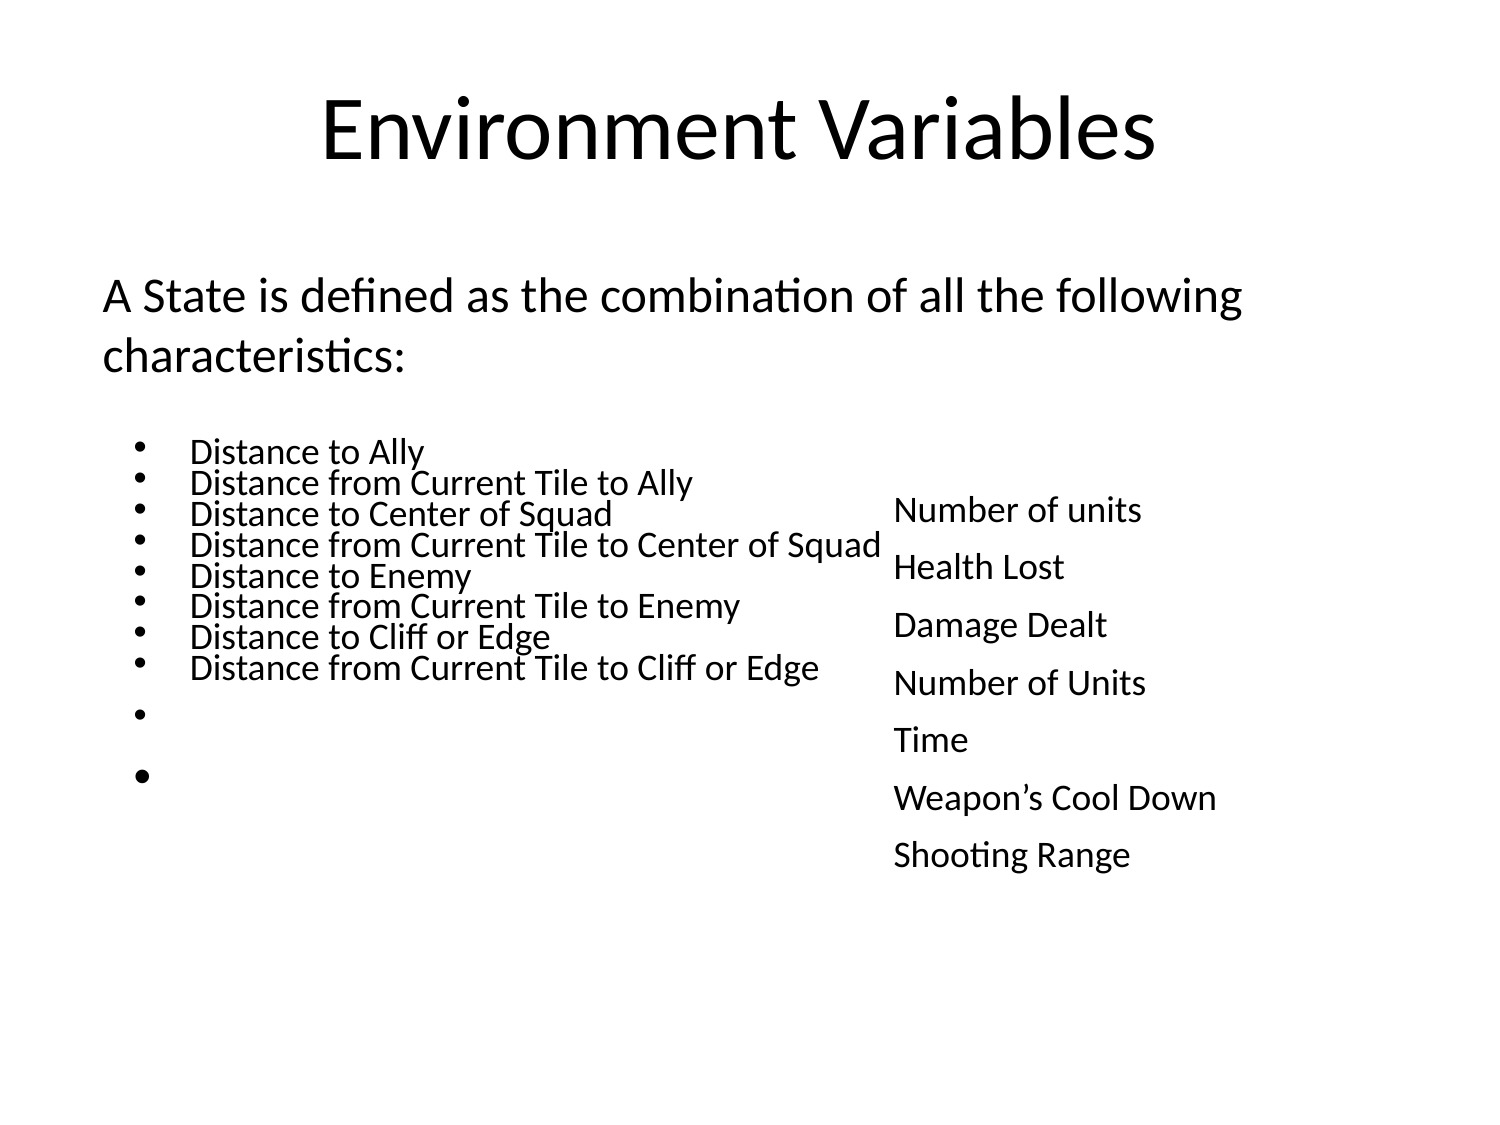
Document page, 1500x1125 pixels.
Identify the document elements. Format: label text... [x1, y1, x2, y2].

text_box A State is defined as the combination of all the following characteristics: [102, 260, 1349, 386]
title Environment Variables [146, 0, 1354, 264]
list Distance to Ally Distance from Current Tile to Ally Distance to Center of Squad Distance from Current Tile to Center of Squad Distance to Enemy Distance from Current Tile to Enemy Distance to Cliff or Edge Distance from Current Tile to Cliff or Edge [118, 439, 915, 1016]
text_box Number of units Health Lost Damage Dealt Number of Units Time Weapon’s Cool Down Shooting Range [894, 376, 1348, 920]
